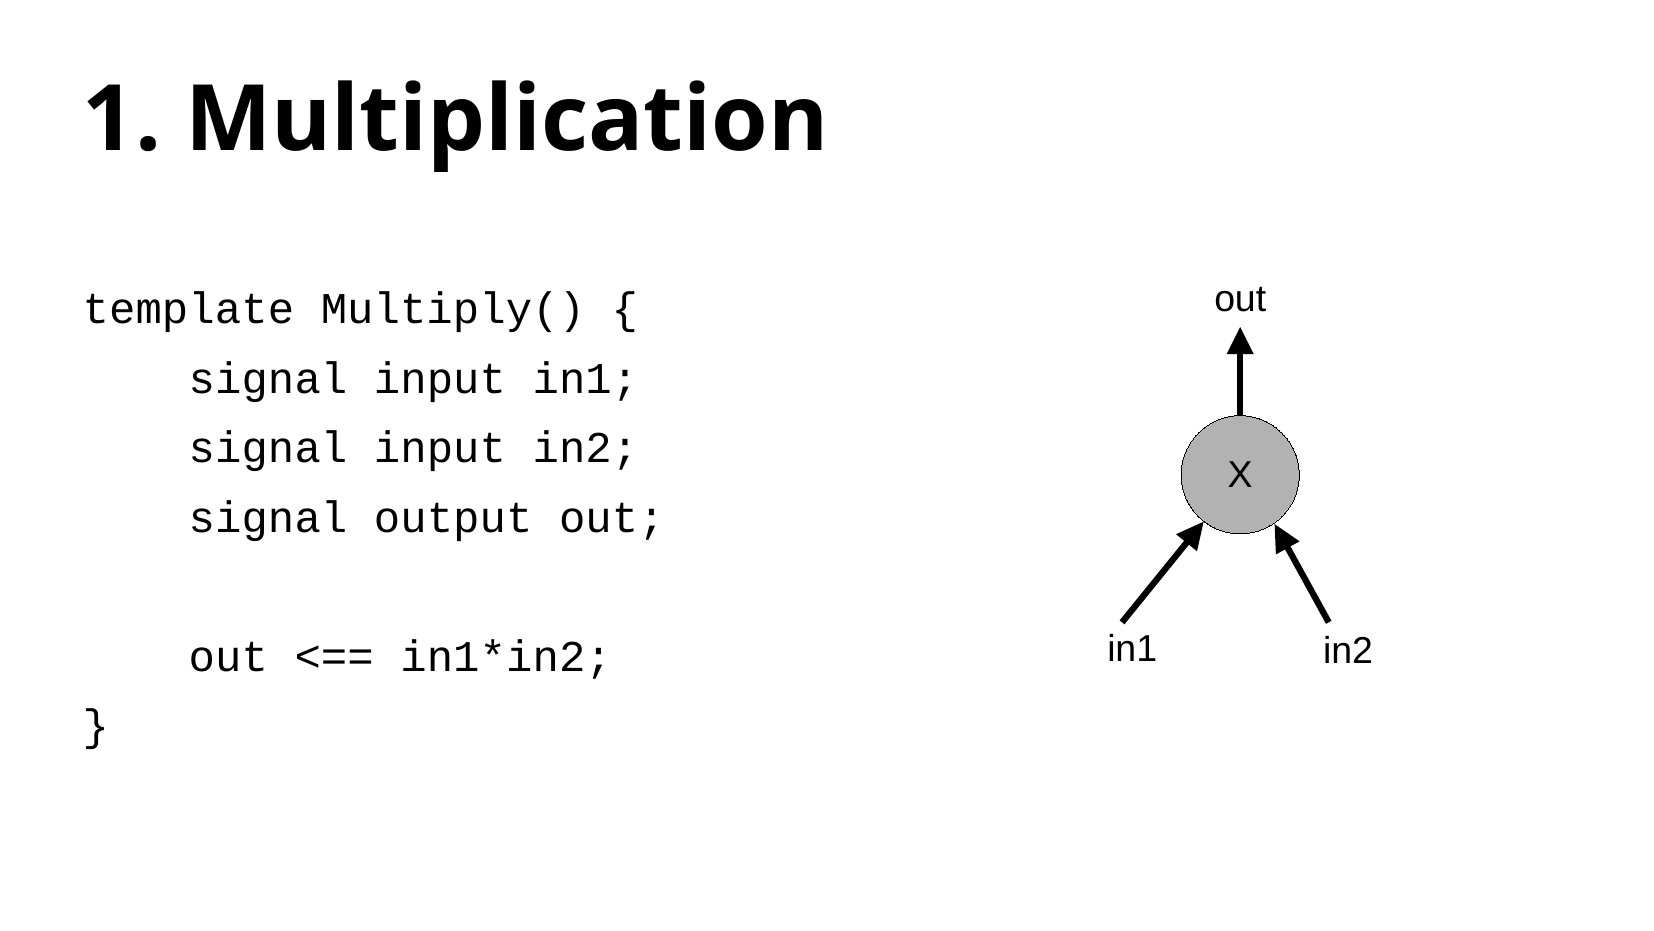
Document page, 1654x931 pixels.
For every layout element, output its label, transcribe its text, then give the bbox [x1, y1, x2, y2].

text_box in1 [1092, 620, 1172, 677]
text_box out [1199, 270, 1282, 328]
list template Multiply() { signal input in1; signal input in2; signal output out; out <== in1*in2; } [82, 217, 768, 758]
title 1. Multiplication [82, 37, 1571, 193]
text_box X [1181, 415, 1300, 534]
text_box in2 [1308, 622, 1388, 680]
